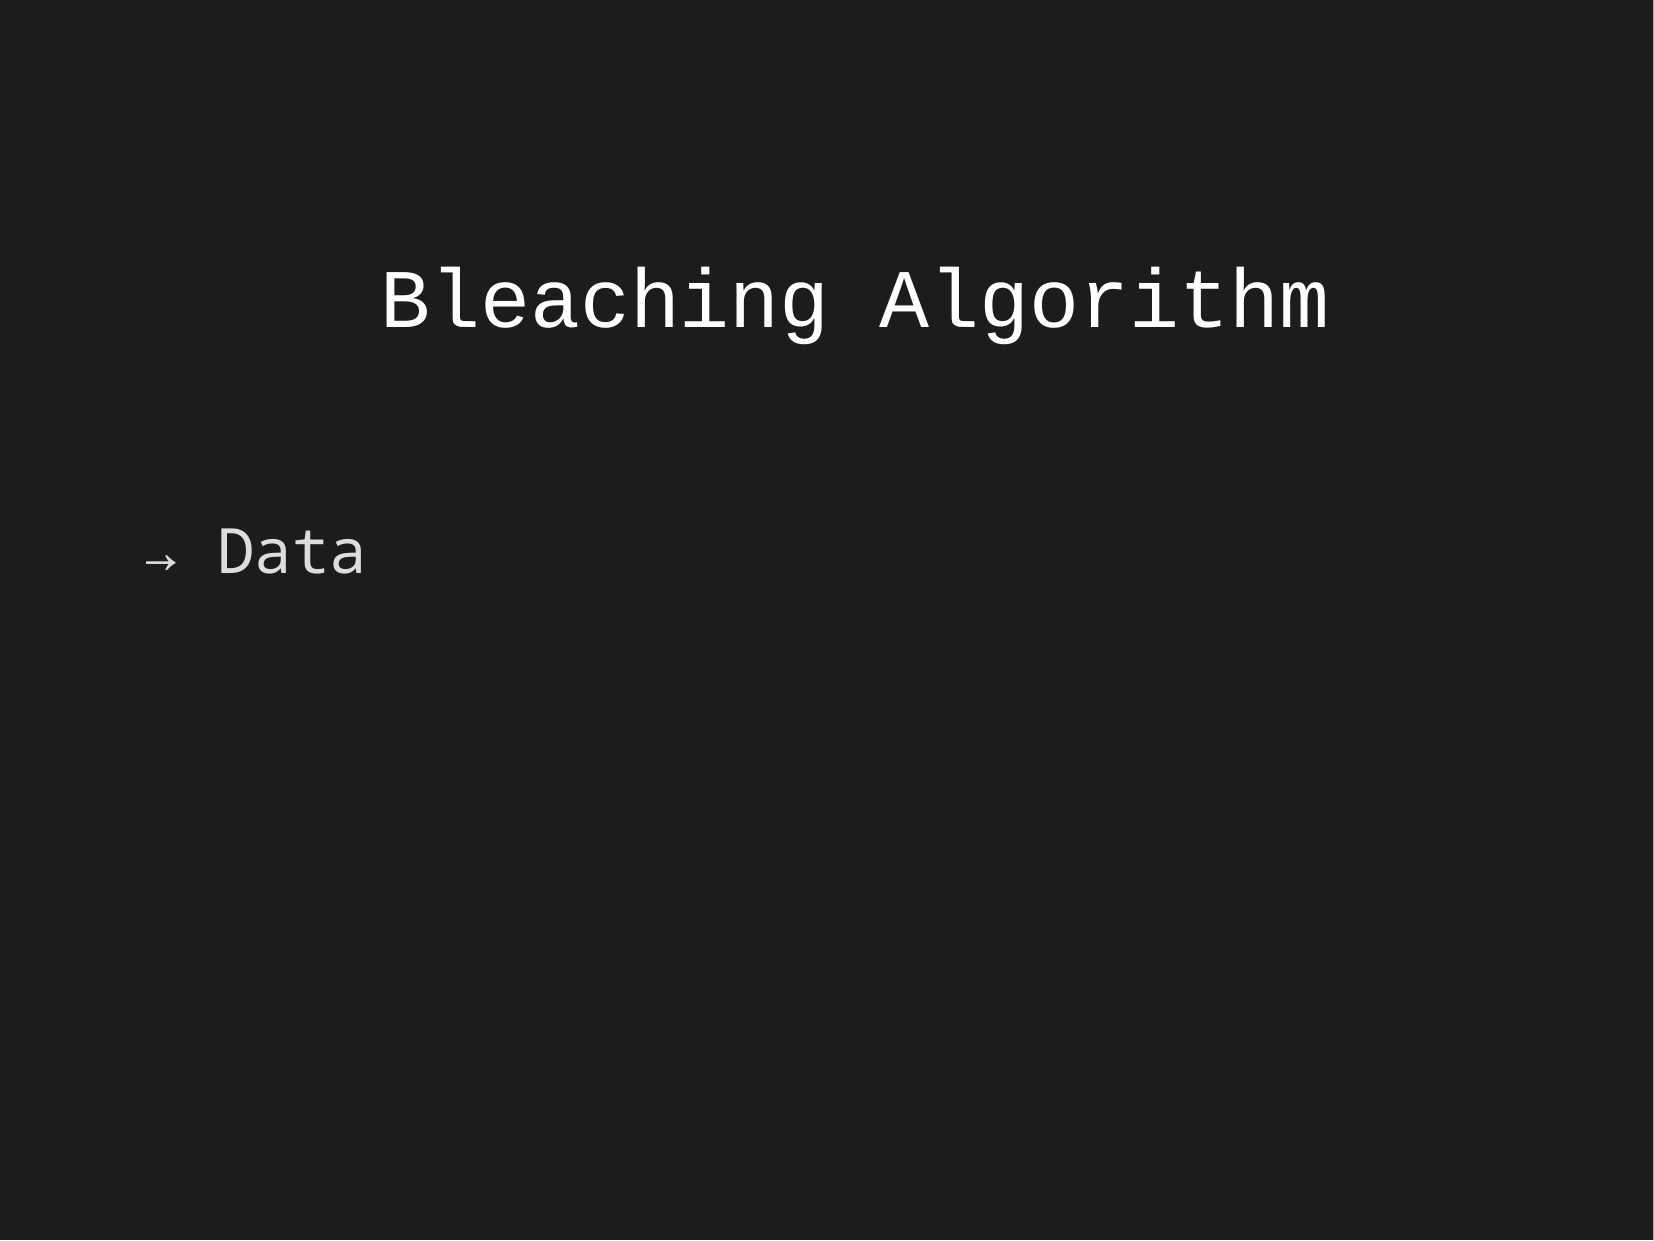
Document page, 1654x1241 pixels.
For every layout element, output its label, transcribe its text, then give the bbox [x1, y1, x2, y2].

text_box Bleaching Algorithm → Data [90, 250, 1621, 985]
